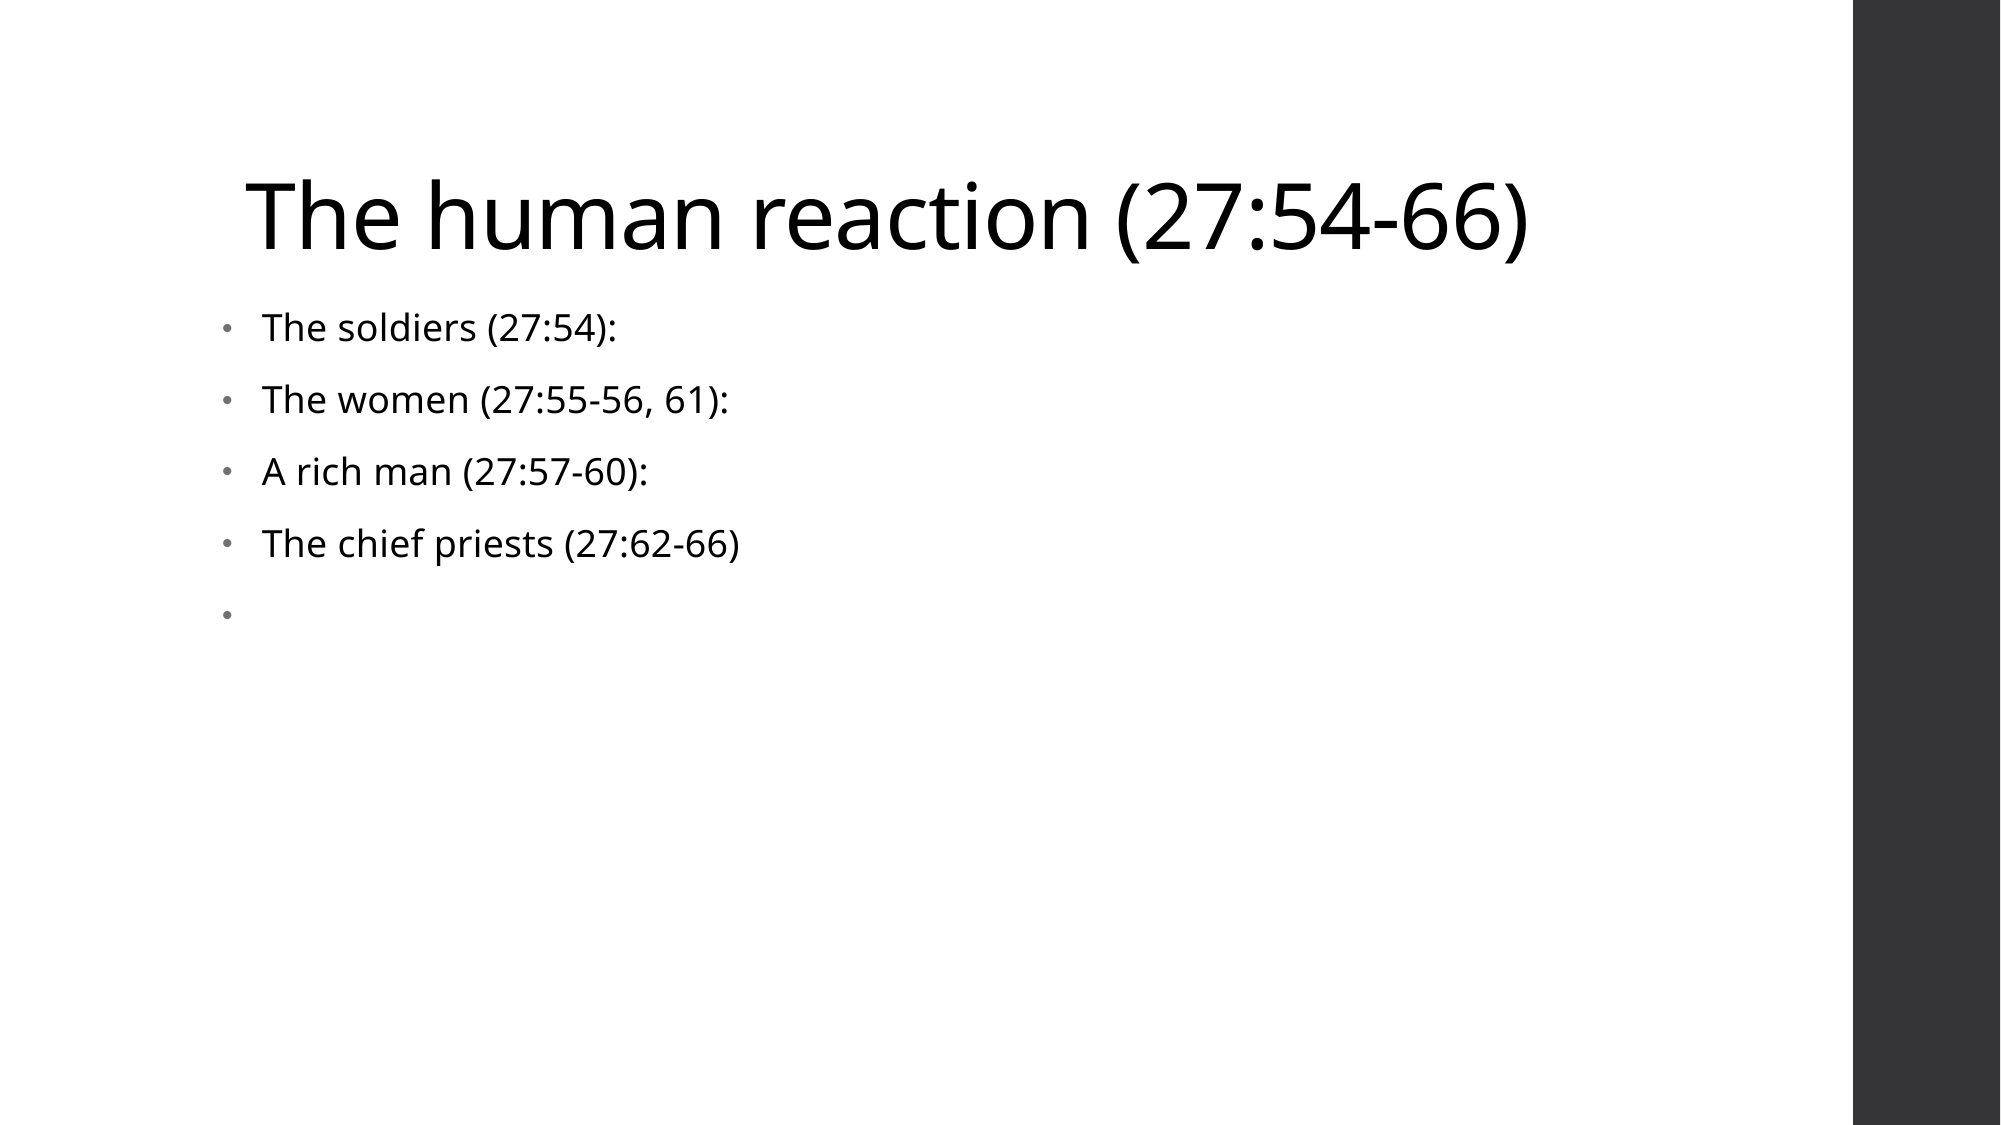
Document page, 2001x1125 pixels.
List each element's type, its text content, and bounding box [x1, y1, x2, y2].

title The human reaction (27:54-66) [206, 60, 1797, 278]
list The soldiers (27:54): The women (27:55-56, 61): A rich man (27:57-60): The chief priests (27:62-66) [206, 299, 1617, 1014]
